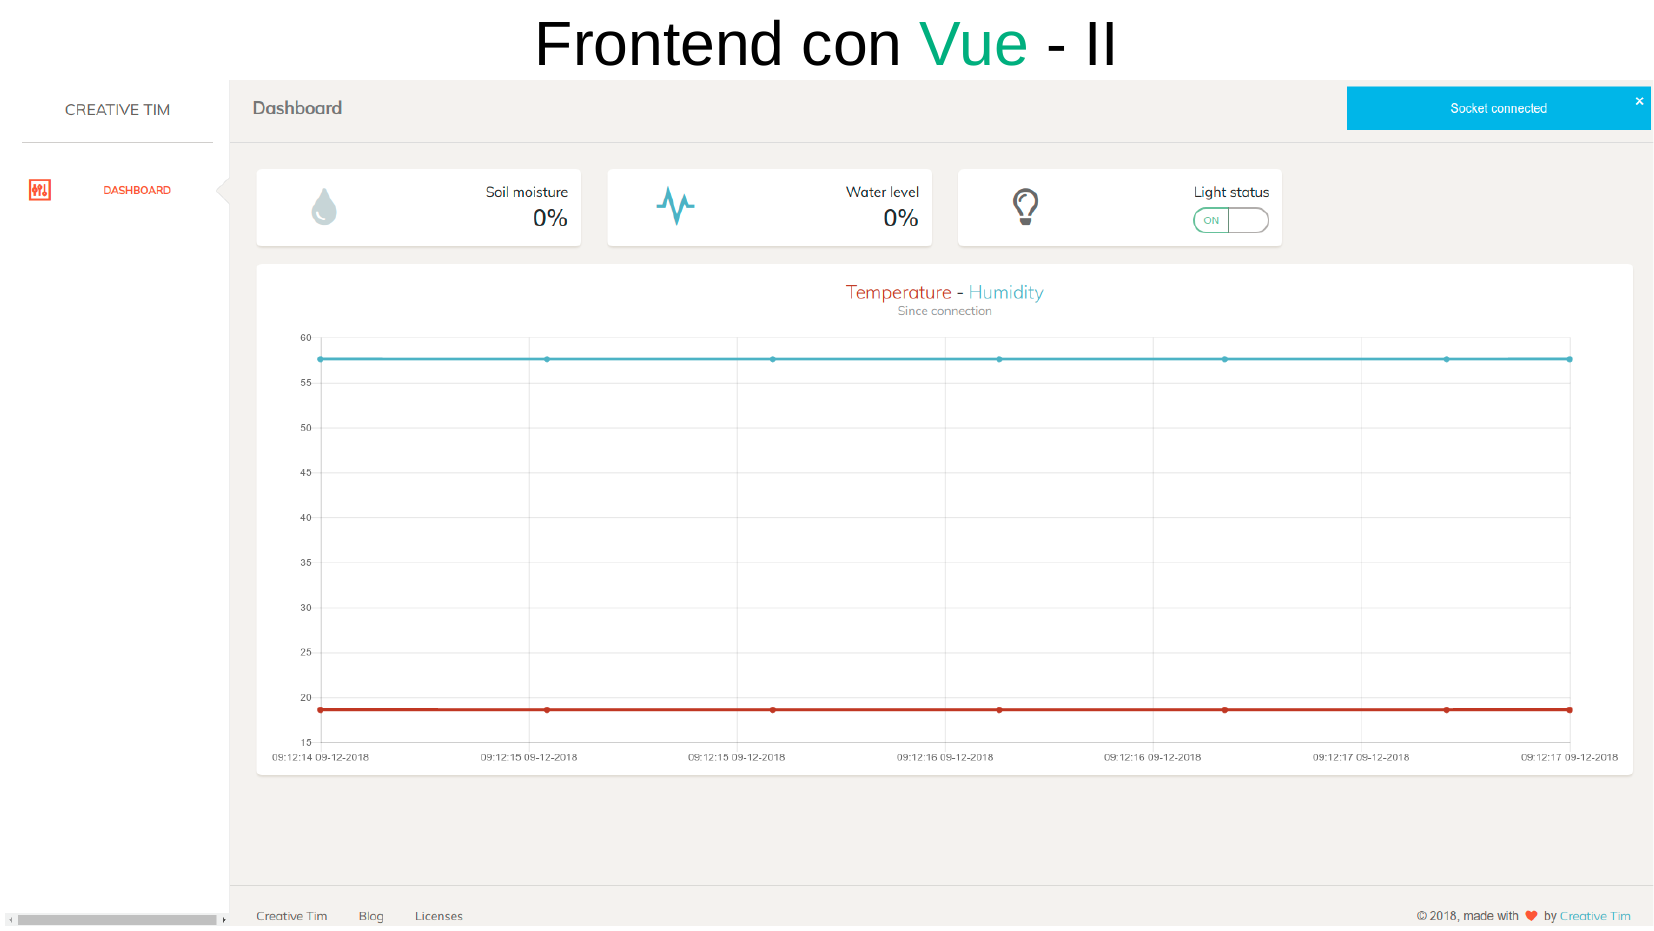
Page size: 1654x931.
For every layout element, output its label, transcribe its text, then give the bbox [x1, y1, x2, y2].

title Frontend con Vue - II [82, 0, 1571, 122]
picture [5, 80, 1654, 926]
